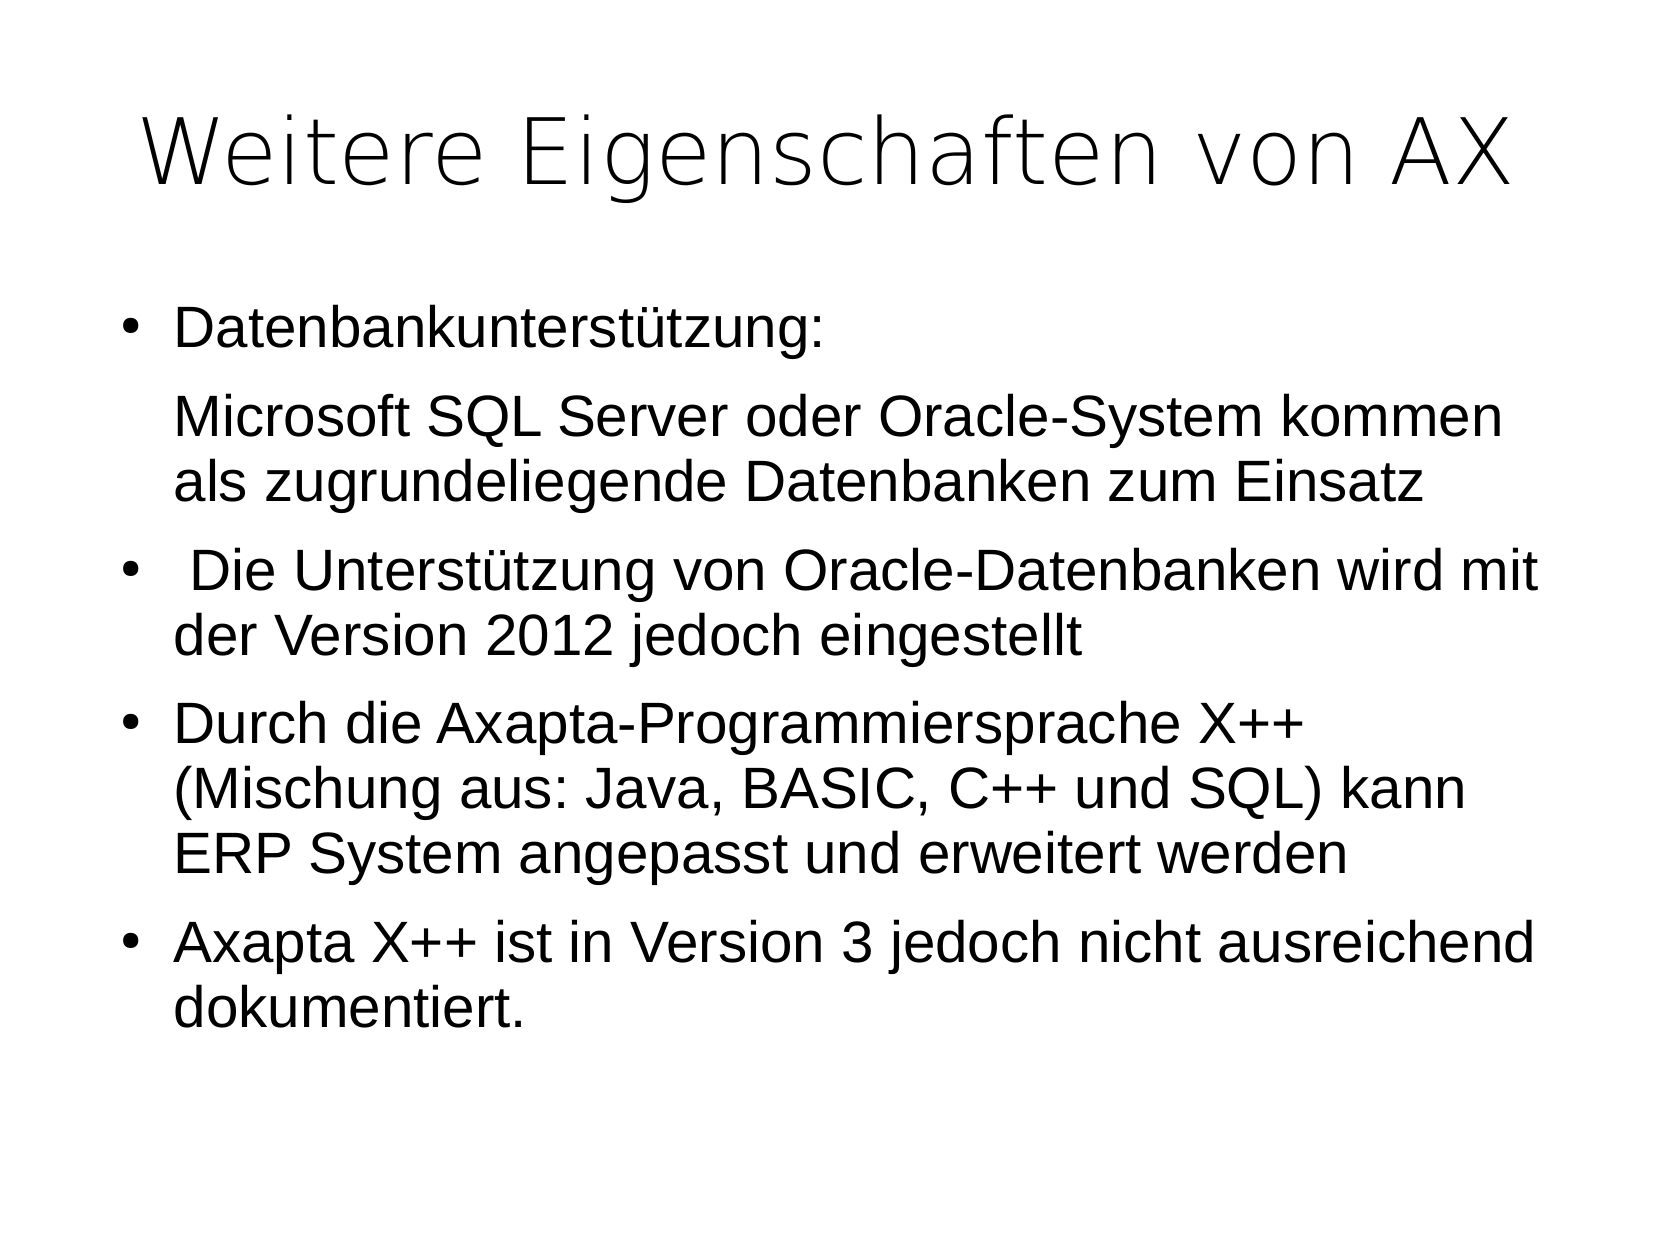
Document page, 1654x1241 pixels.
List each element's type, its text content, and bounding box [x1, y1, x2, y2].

title Weitere Eigenschaften von AX [82, 49, 1571, 257]
list Datenbankunterstützung: Microsoft SQL Server oder Oracle-System kommen als zugrundeliegende Datenbanken zum Einsatz Die Unterstützung von Oracle-Datenbanken wird mit der Version 2012 jedoch eingestellt Durch die Axapta-Programmiersprache X++ (Mischung aus: Java, BASIC, C++ und SQL) kann ERP System angepasst und erweitert werden Axapta X++ ist in Version 3 jedoch nicht ausreichend dokumentiert. [102, 295, 1558, 1163]
